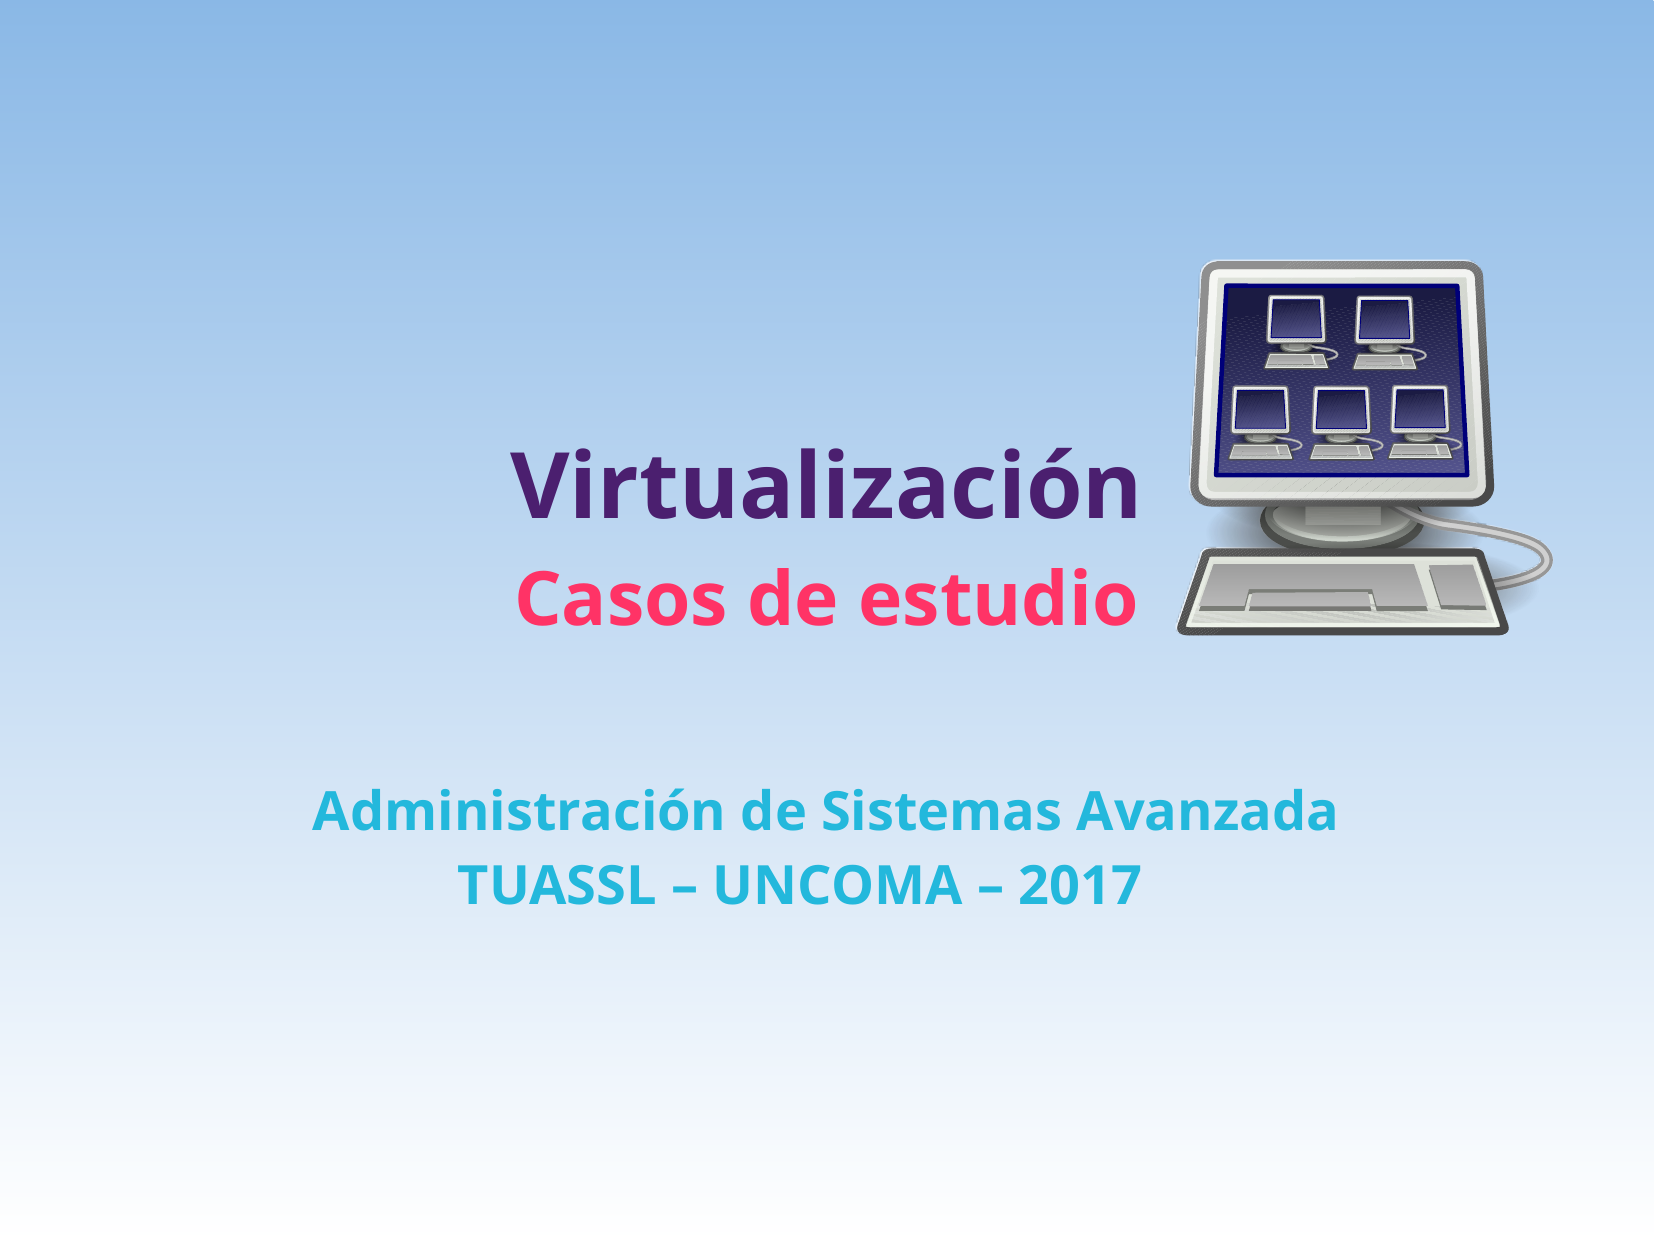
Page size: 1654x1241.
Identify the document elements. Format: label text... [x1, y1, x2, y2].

picture [1168, 252, 1562, 646]
title Virtualización Casos de estudio Administración de Sistemas Avanzada TUASSL – UNCOMA – 2017 [82, 379, 1571, 837]
